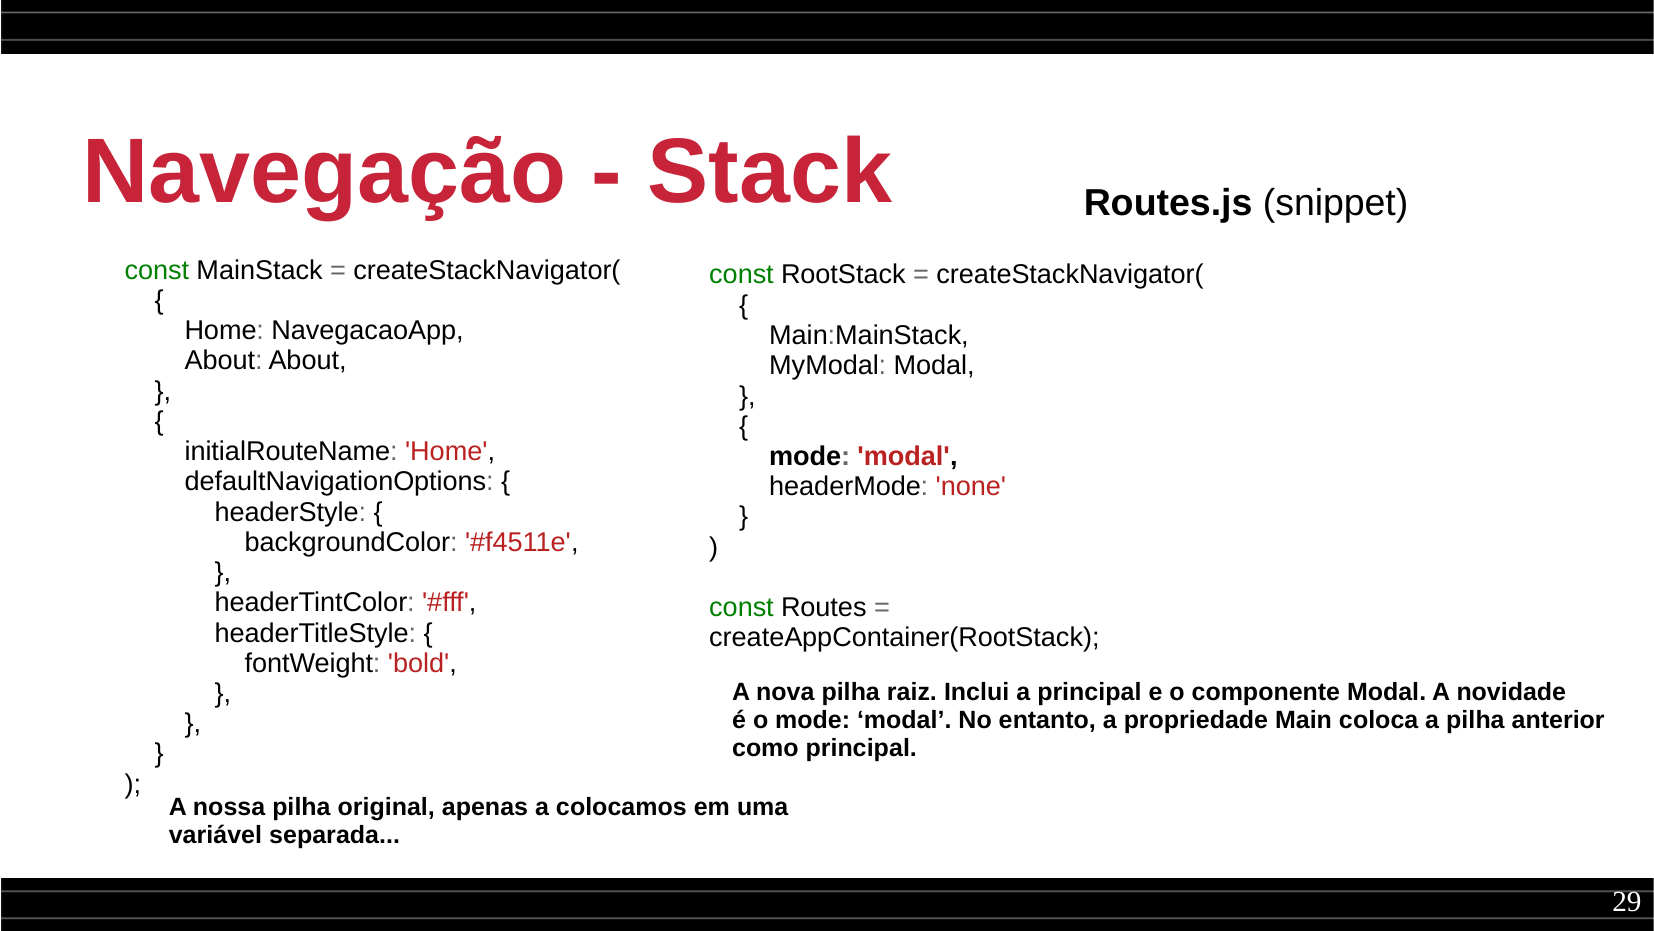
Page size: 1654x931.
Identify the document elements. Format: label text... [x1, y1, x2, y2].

title Navegação - Stack [82, 92, 1571, 249]
text_box Routes.js (snippet) [1068, 174, 1424, 232]
text_box A nossa pilha original, apenas a colocamos em uma variável separada... [153, 785, 842, 857]
text_box A nova pilha raiz. Inclui a principal e o componente Modal. A novidade é o mode: ‘modal’. No entanto, a propriedade Main coloca a pilha anterior como principal. [717, 670, 1622, 769]
text_box const MainStack = createStackNavigator( { Home: NavegacaoApp, About: About, }, { initialRouteName: 'Home', defaultNavigationOptions: { headerStyle: { backgroundColor: '#f4511e', }, headerTintColor: '#fff', headerTitleStyle: { fontWeight: 'bold', }, }, } ); [109, 247, 652, 807]
picture [1, 878, 1654, 931]
picture [1, 0, 1654, 54]
text_box const RootStack = createStackNavigator( { Main:MainStack, MyModal: Modal, }, { mode: 'modal', headerMode: 'none' } ) const Routes = createAppContainer(RootStack); [694, 252, 1237, 660]
